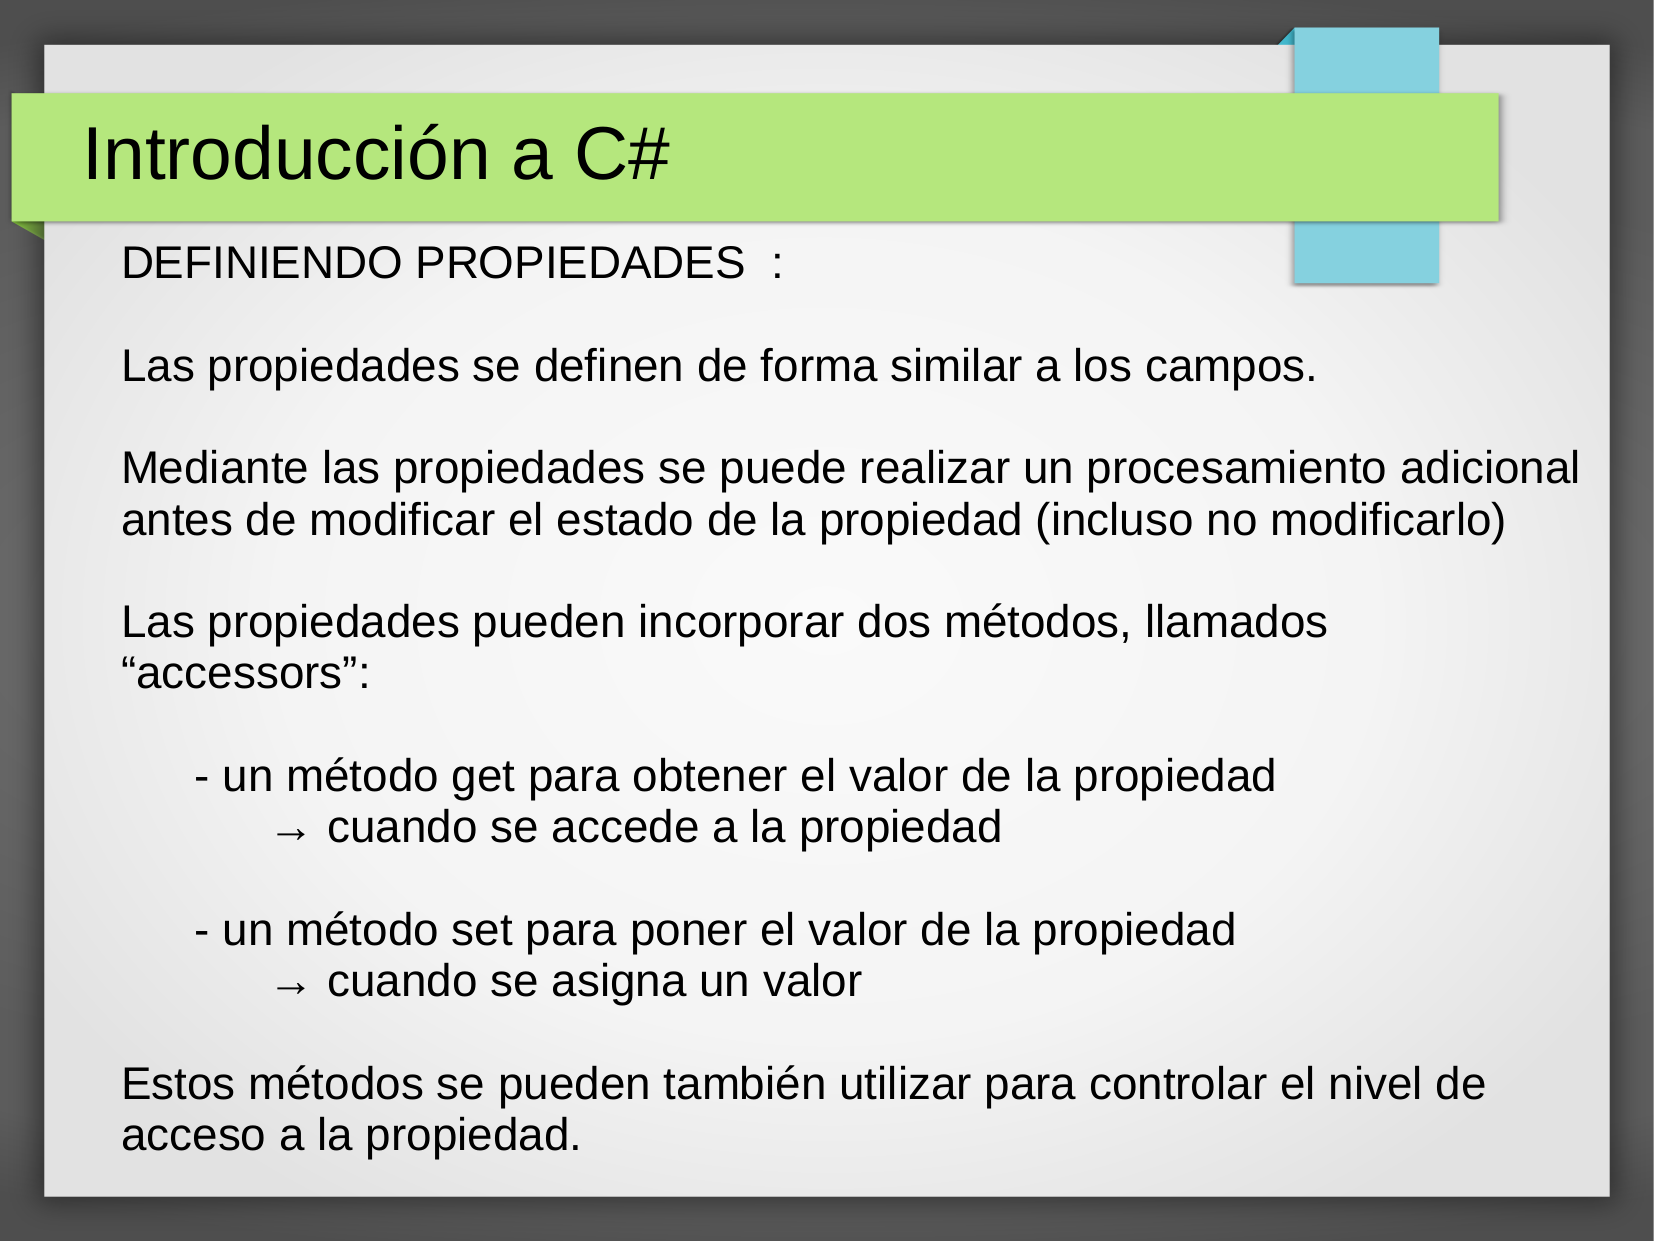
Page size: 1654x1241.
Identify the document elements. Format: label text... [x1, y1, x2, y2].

picture [0, 0, 1654, 1241]
title Introducción a C# [82, 94, 1264, 213]
text_box DEFINIENDO PROPIEDADES : Las propiedades se definen de forma similar a los campos. Mediante las propiedades se puede realizar un procesamiento adicional antes de modificar el estado de la propiedad (incluso no modificarlo) Las propiedades pueden incorporar dos métodos, llamados “accessors”: - un método get para obtener el valor de la propiedad → cuando se accede a la propiedad - un método set para poner el valor de la propiedad → cuando se asigna un valor Estos métodos se pueden también utilizar para controlar el nivel de acceso a la propiedad. [47, 237, 1583, 1161]
